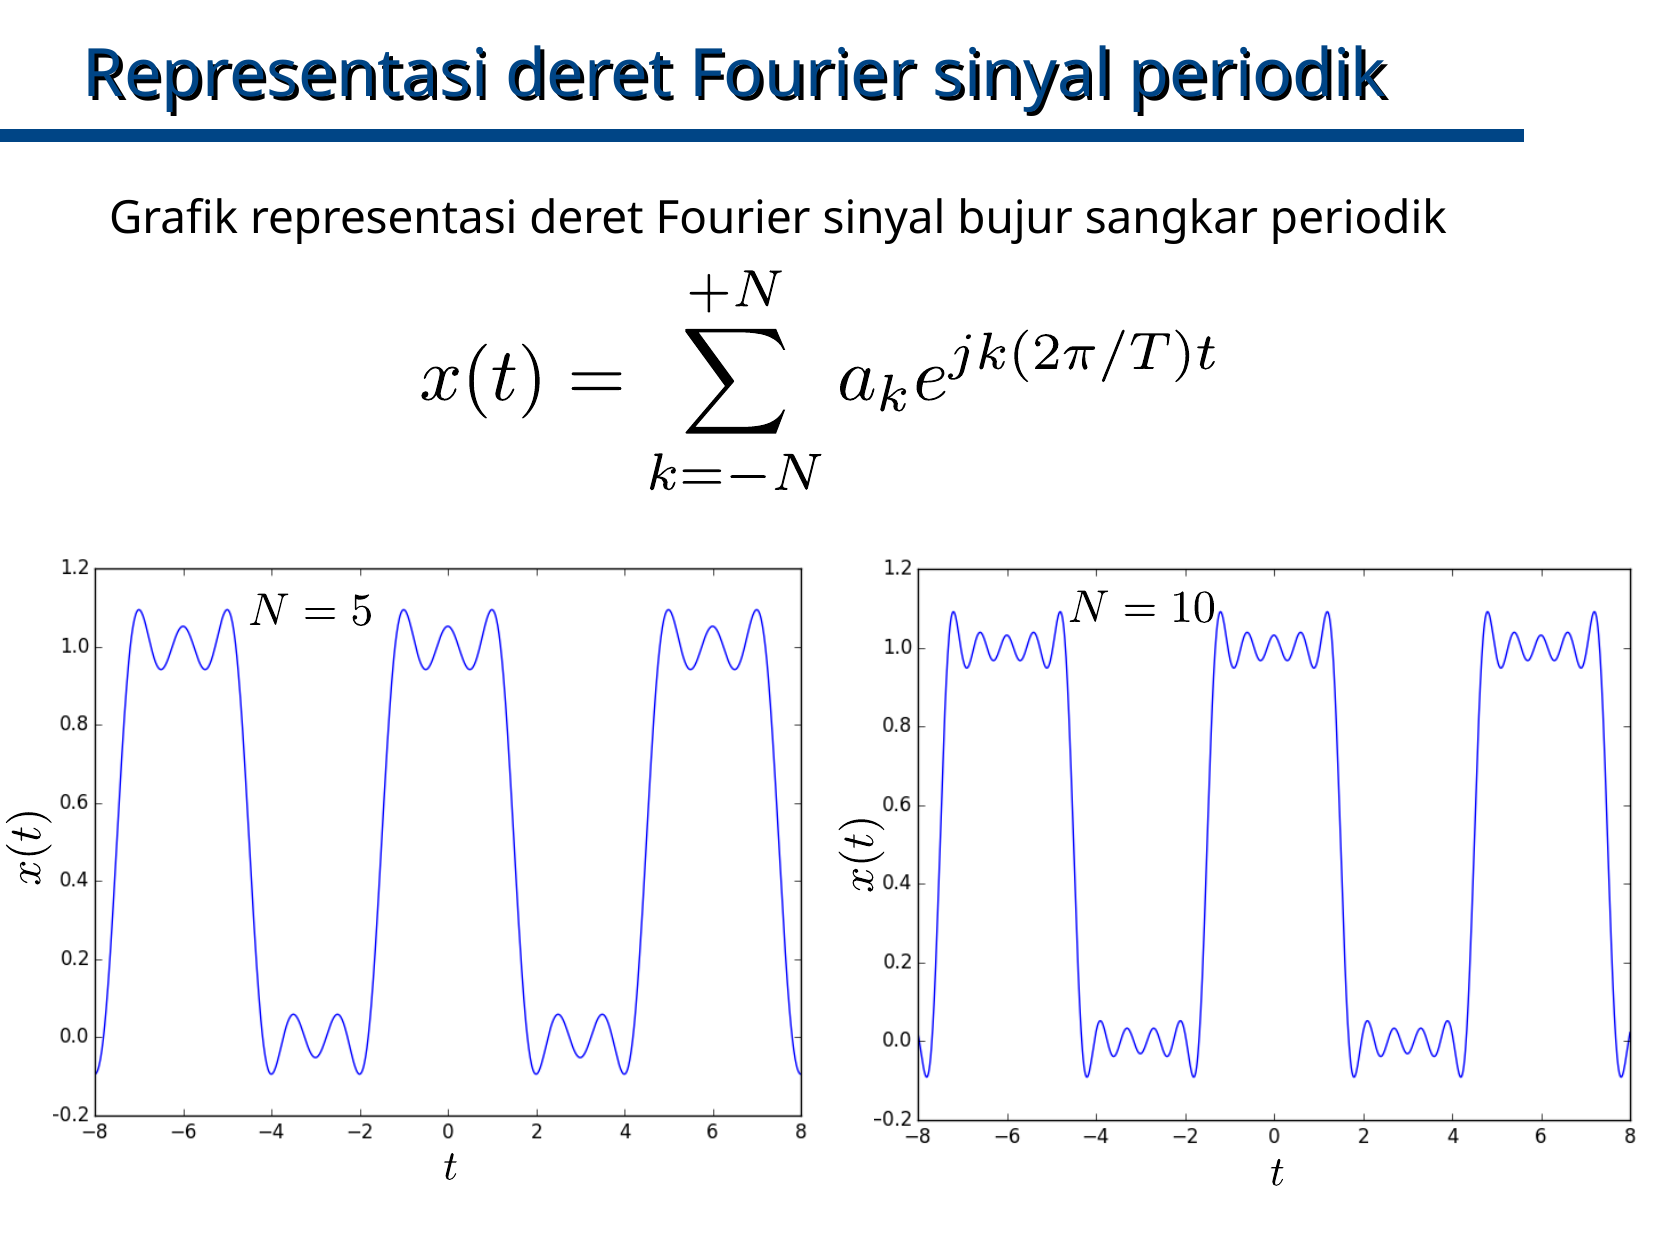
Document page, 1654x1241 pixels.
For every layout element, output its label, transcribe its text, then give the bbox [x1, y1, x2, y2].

text_box [248, 593, 374, 626]
text_box [1067, 590, 1216, 623]
text_box [838, 814, 885, 893]
text_box Representasi deret Fourier sinyal periodik [82, 0, 1548, 156]
text_box [419, 270, 1218, 497]
text_box [5, 807, 52, 886]
text_box Grafik representasi deret Fourier sinyal bujur sangkar periodik [94, 177, 1462, 248]
text_box [442, 1153, 459, 1180]
text_box [1269, 1158, 1285, 1186]
text_box [0, 129, 1524, 142]
picture [53, 554, 815, 1146]
picture [874, 554, 1642, 1151]
